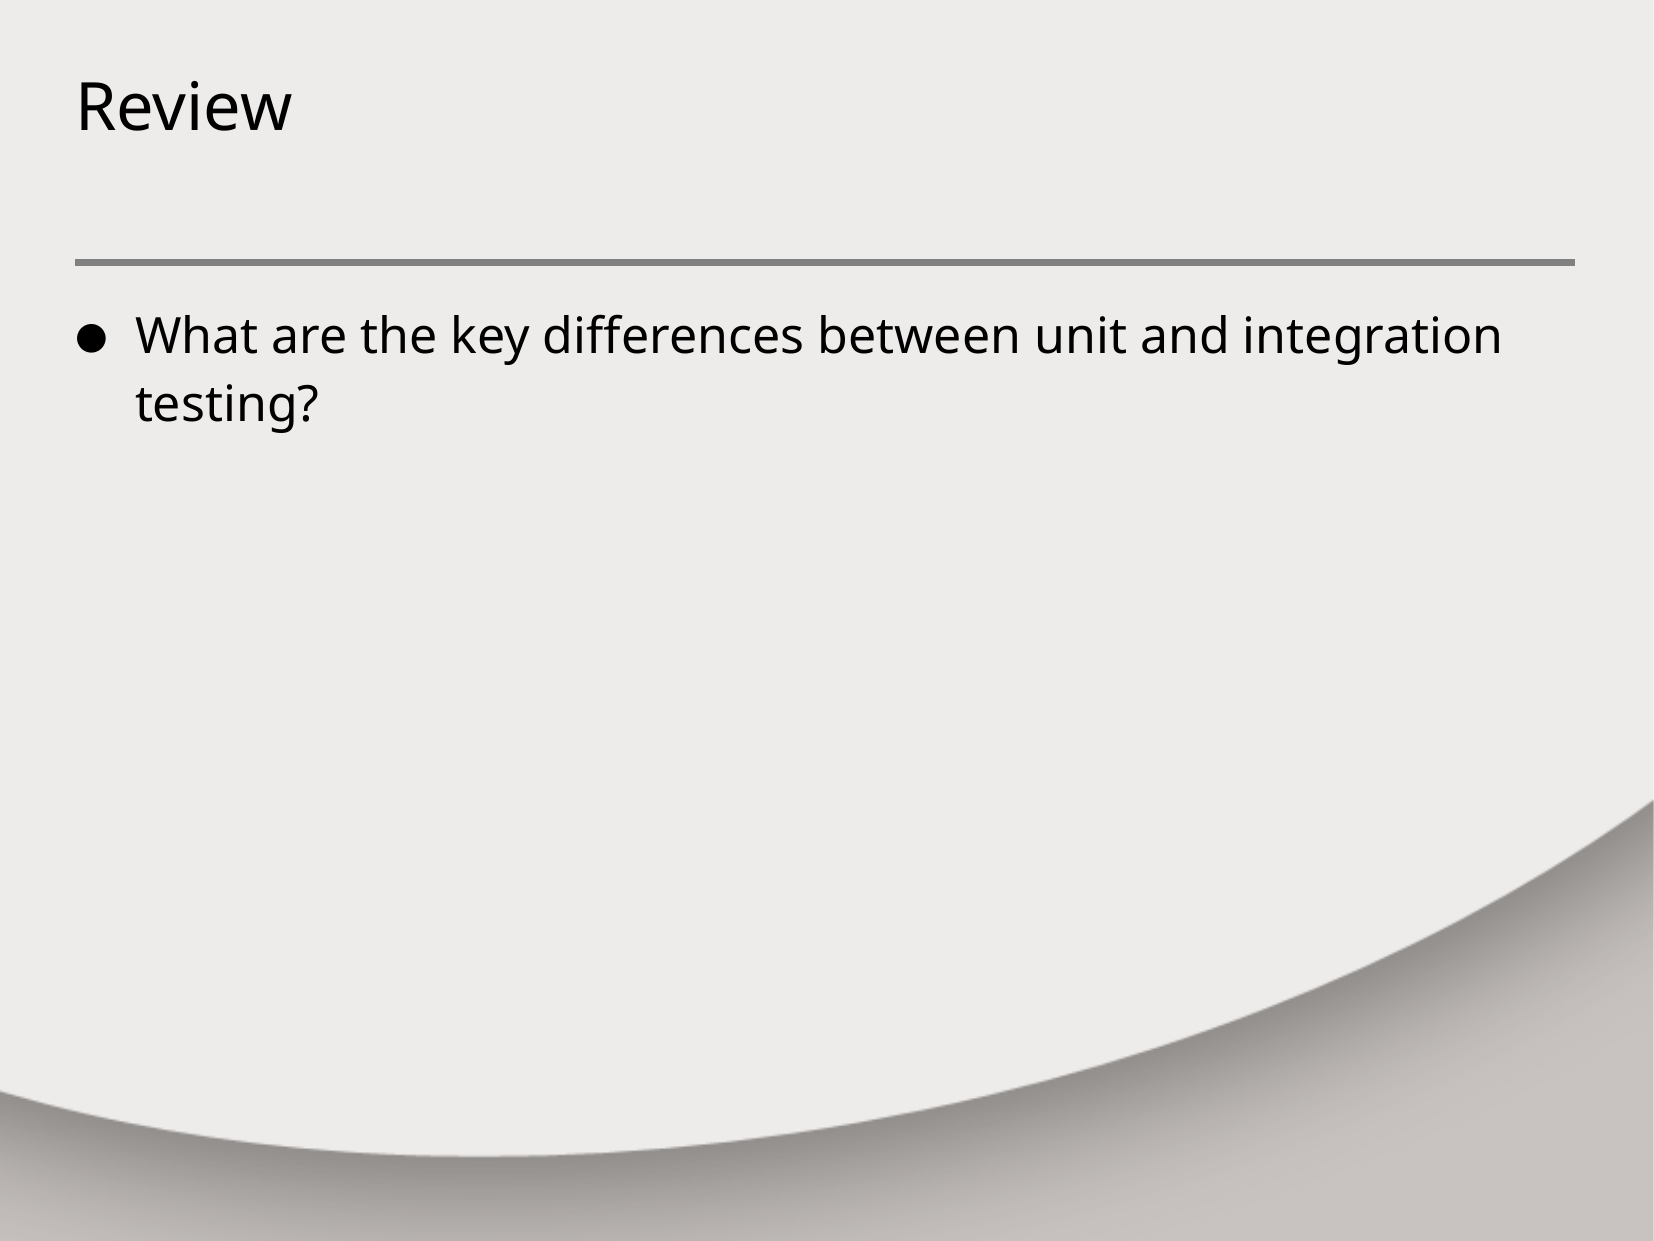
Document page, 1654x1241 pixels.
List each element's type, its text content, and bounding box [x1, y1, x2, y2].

list What are the key differences between unit and integration testing? [75, 300, 1576, 1163]
title Review [75, 75, 1576, 226]
picture [0, 0, 1654, 1241]
